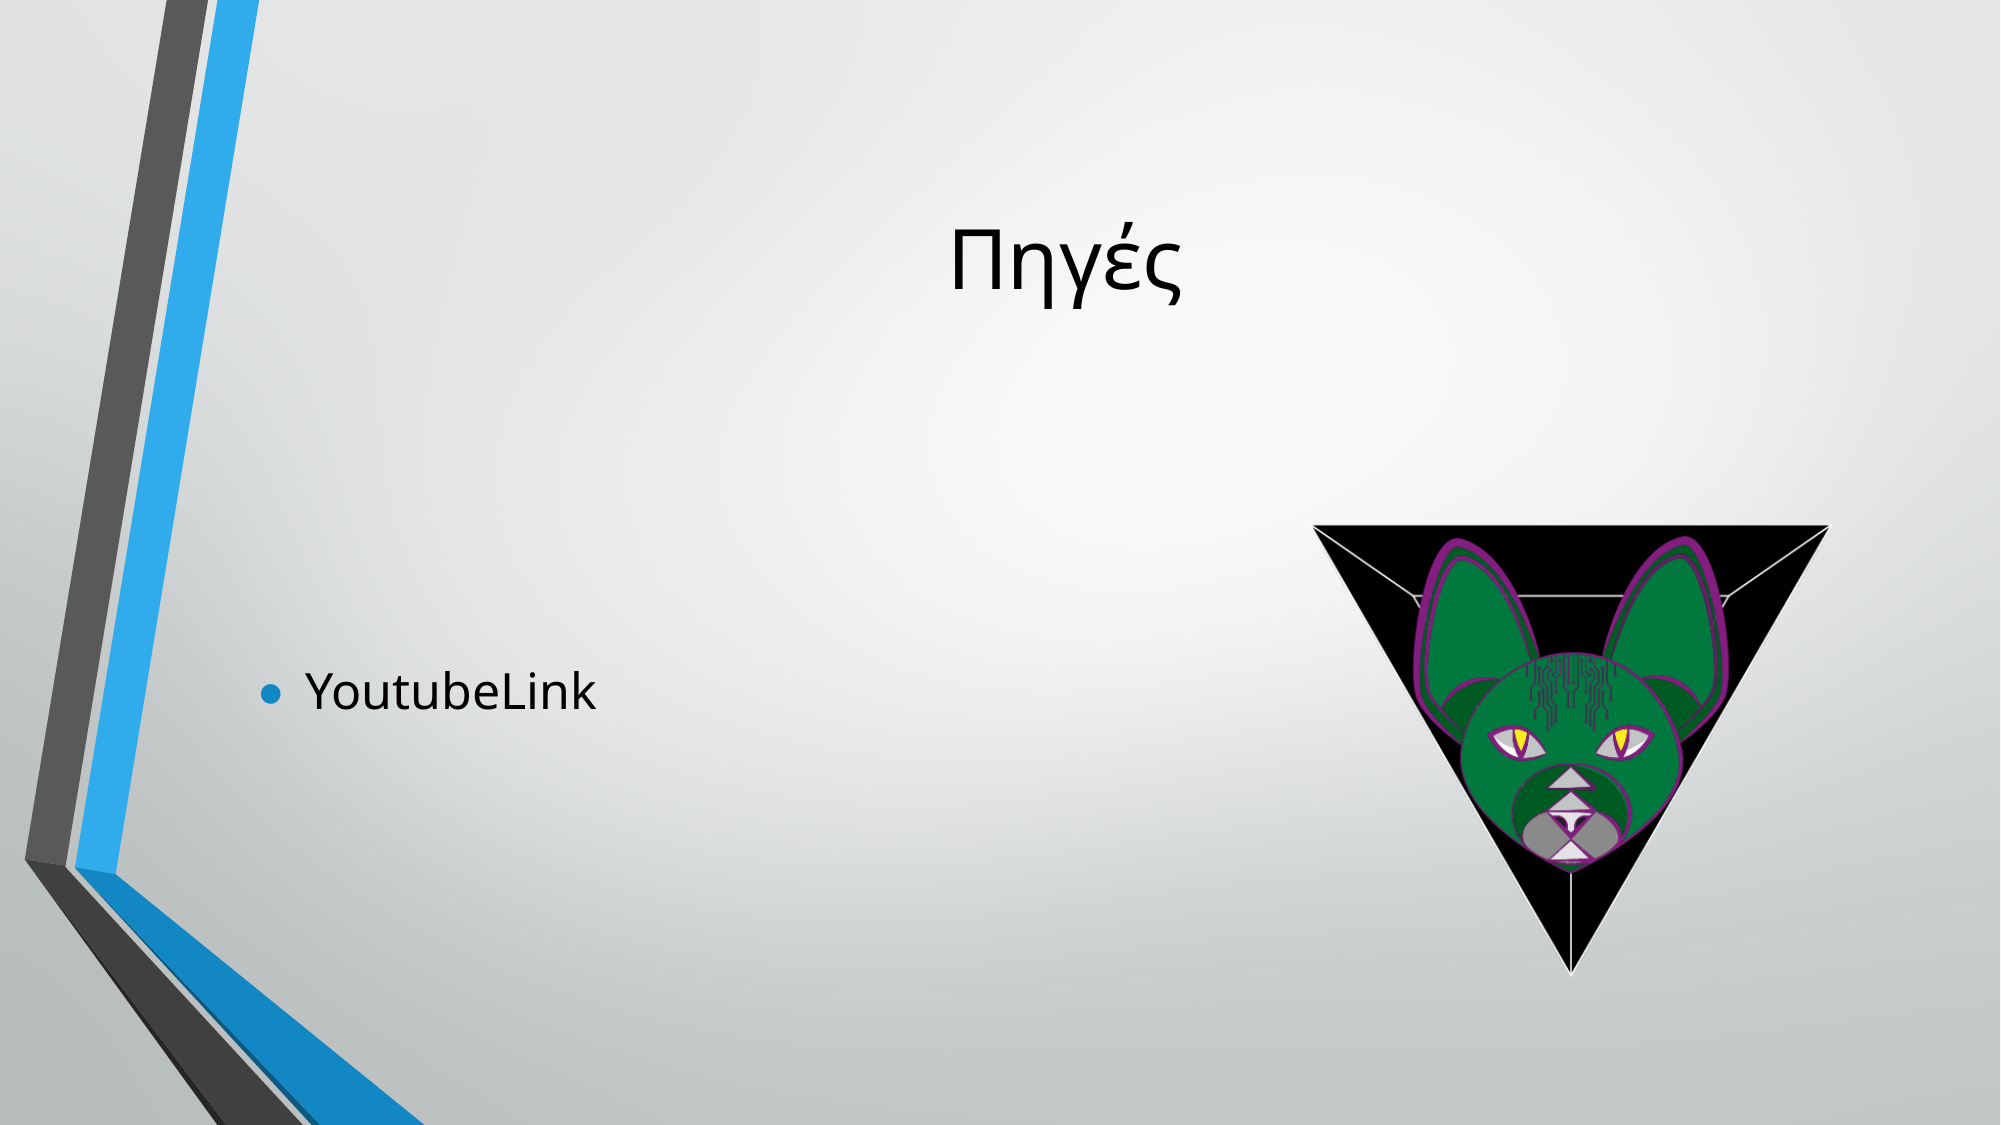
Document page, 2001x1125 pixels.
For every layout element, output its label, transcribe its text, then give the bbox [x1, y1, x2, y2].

list Youtube Link [243, 437, 1887, 950]
picture [1309, 489, 1833, 1013]
title Πηγές [243, 112, 1887, 400]
